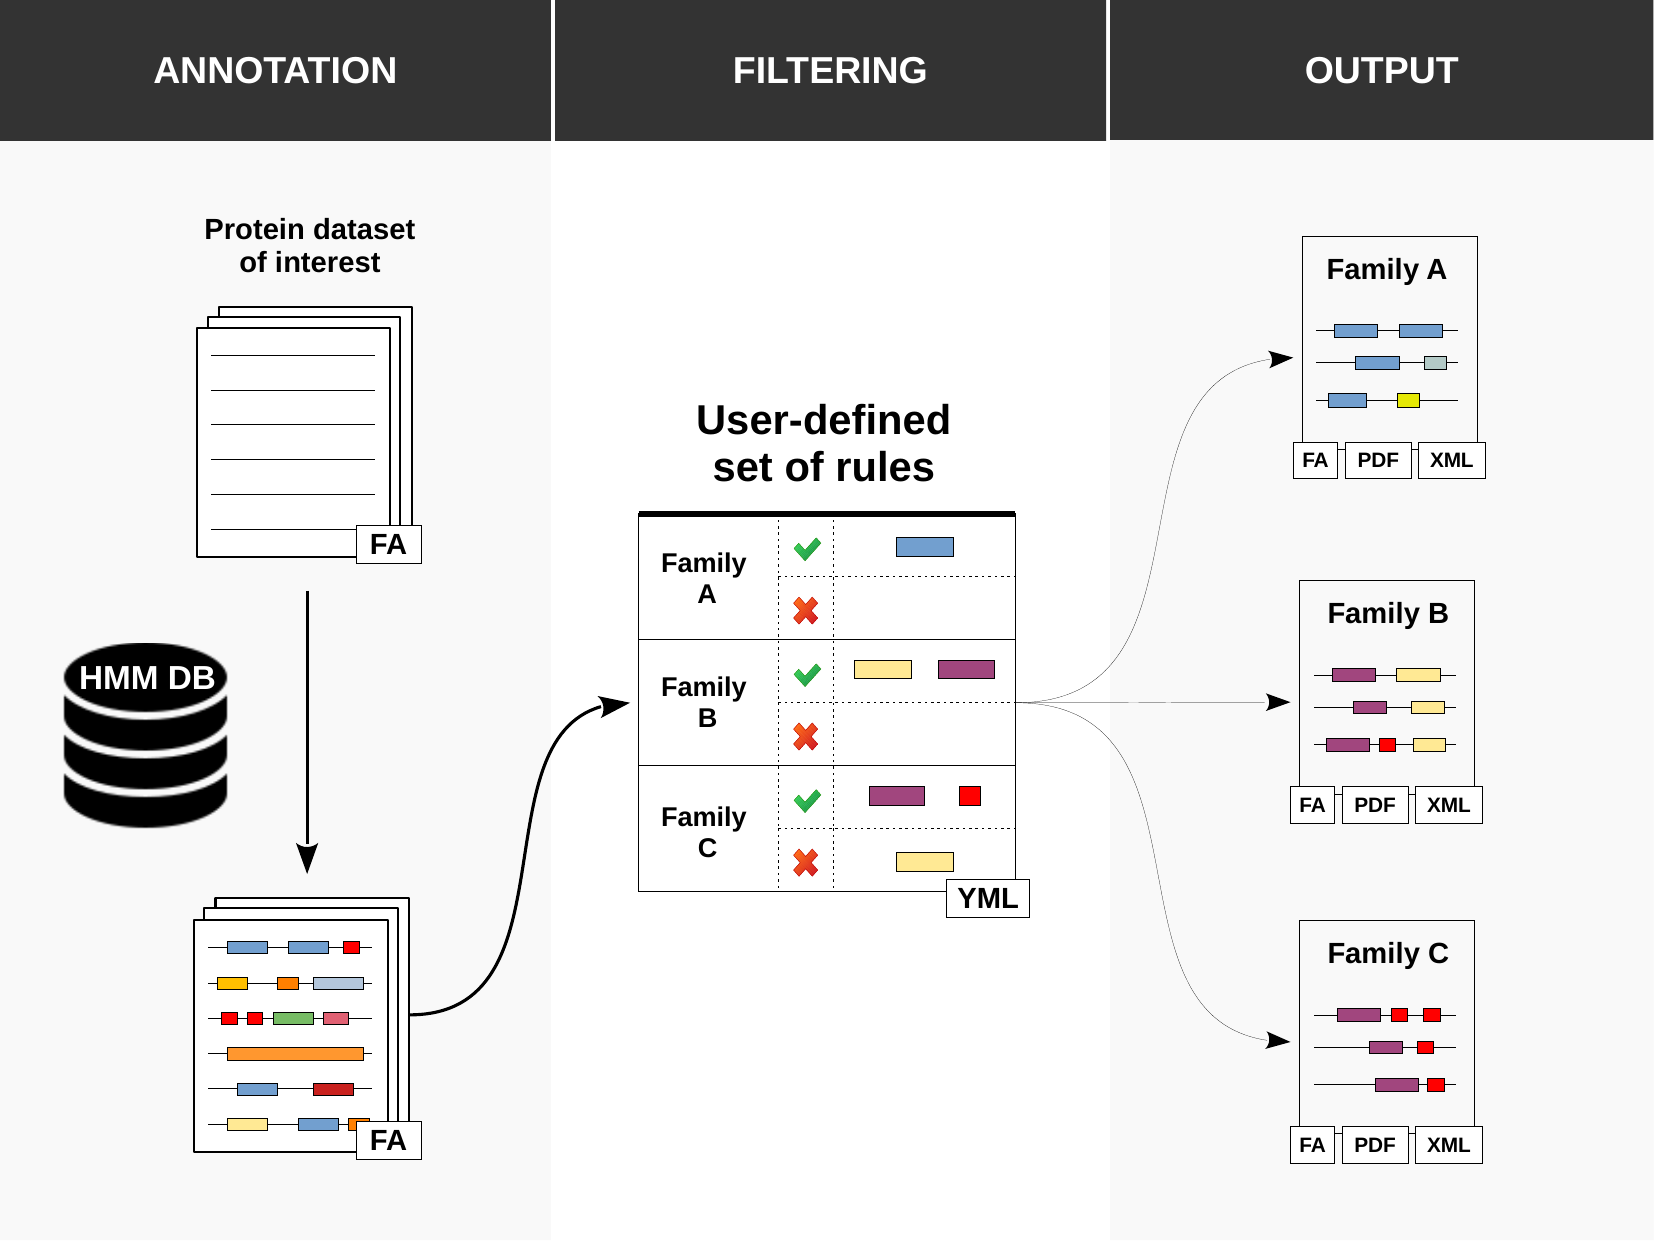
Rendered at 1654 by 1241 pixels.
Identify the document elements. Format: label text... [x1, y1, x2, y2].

text_box Family A [639, 541, 778, 617]
text_box [854, 660, 912, 679]
text_box YML [946, 879, 1030, 918]
text_box ANNOTATION [0, 0, 551, 141]
text_box FA [1290, 786, 1335, 824]
text_box PDF [1342, 1126, 1409, 1164]
text_box PDF [1345, 442, 1412, 479]
picture [784, 712, 827, 761]
text_box User-defined set of rules [655, 389, 993, 498]
text_box Family A [1296, 245, 1478, 300]
text_box FILTERING [555, 0, 1107, 141]
text_box [959, 786, 981, 806]
text_box PDF [1342, 786, 1409, 824]
picture [788, 779, 826, 822]
picture [788, 653, 826, 695]
text_box XML [1415, 1126, 1483, 1164]
text_box [896, 537, 954, 557]
picture [784, 838, 827, 887]
picture [788, 527, 826, 570]
text_box Family B [1298, 589, 1479, 644]
picture [784, 587, 827, 635]
text_box [896, 852, 954, 872]
text_box OUTPUT [1110, 0, 1654, 140]
picture [49, 643, 243, 836]
text_box [938, 660, 995, 679]
text_box FA [356, 1121, 422, 1160]
text_box [869, 786, 925, 806]
text_box FA [1293, 442, 1338, 479]
text_box Family A [630, 541, 638, 617]
text_box FA [1290, 1126, 1335, 1164]
text_box Protein dataset of interest [135, 205, 485, 287]
text_box XML [1418, 442, 1486, 479]
text_box Family C [630, 795, 778, 871]
text_box Family C [1298, 930, 1479, 984]
text_box XML [1415, 786, 1483, 824]
text_box HMM DB [53, 651, 243, 709]
text_box [0, 141, 551, 1241]
text_box Family B [630, 665, 778, 741]
text_box FA [356, 525, 422, 564]
text_box [1110, 140, 1654, 1241]
